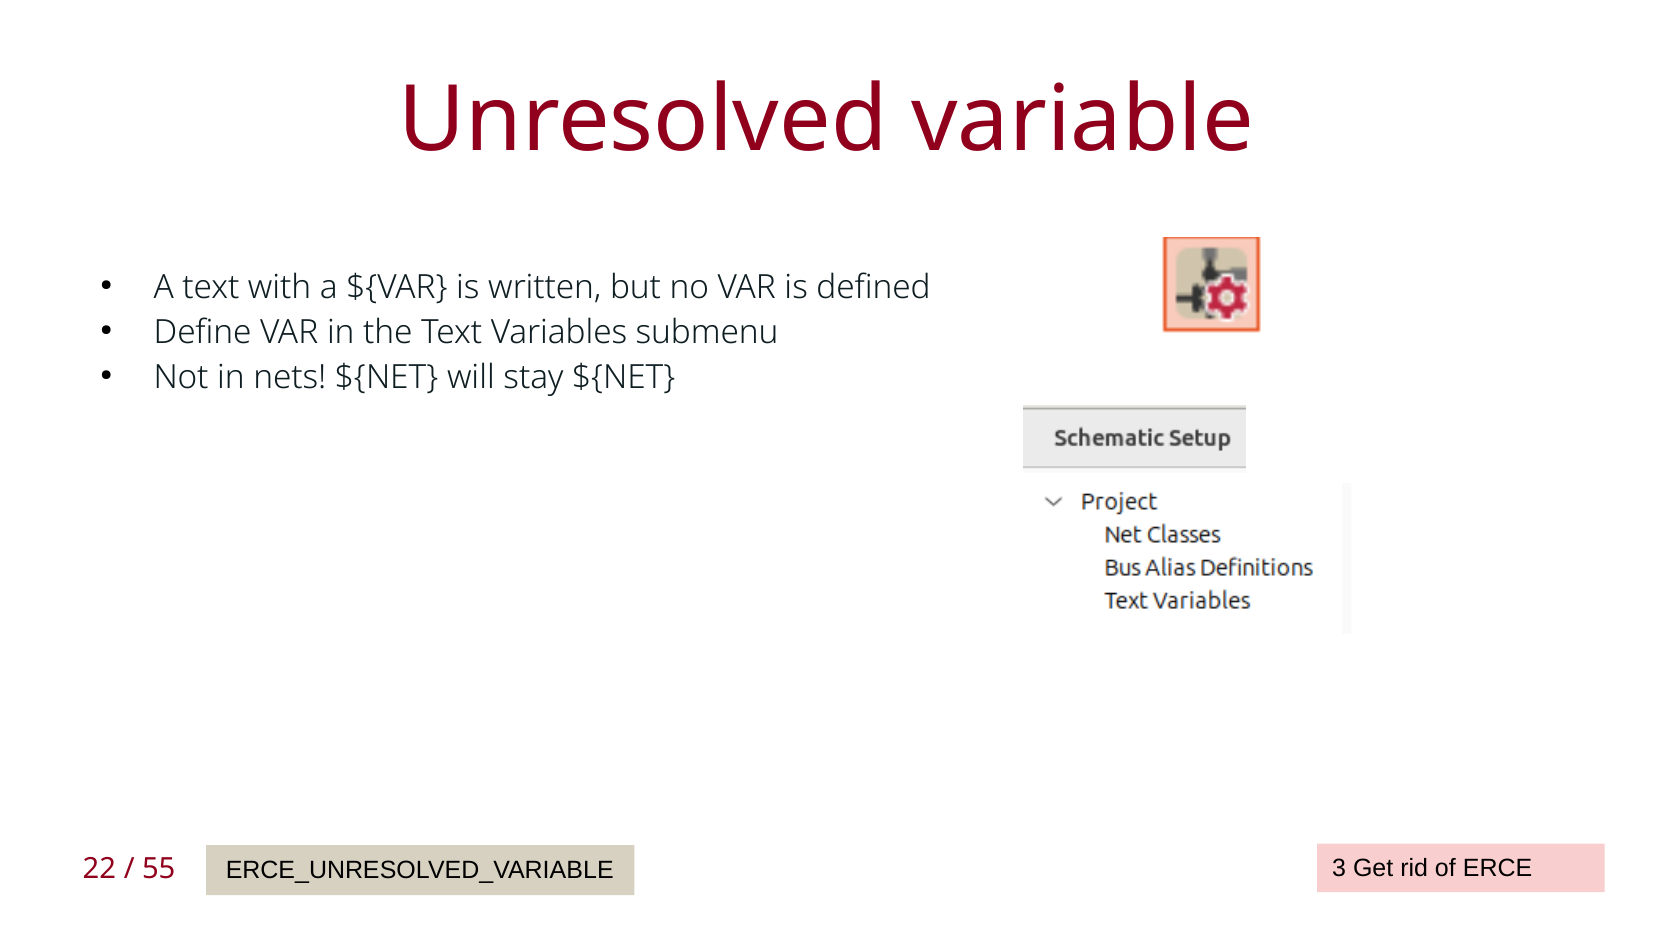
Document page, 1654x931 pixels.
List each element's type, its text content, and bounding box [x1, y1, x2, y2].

picture [1154, 237, 1277, 339]
text_box ERCE_UNRESOLVED_VARIABLE [206, 845, 635, 896]
list A text with a ${VAR} is written, but no VAR is defined Define VAR in the Text Variables submenu Not in nets! ${NET} will stay ${NET} [82, 217, 980, 758]
text_box 3 Get rid of ERCE [1317, 843, 1605, 893]
picture [1023, 405, 1246, 473]
title Unresolved variable [82, 37, 1571, 193]
picture [1038, 483, 1352, 634]
